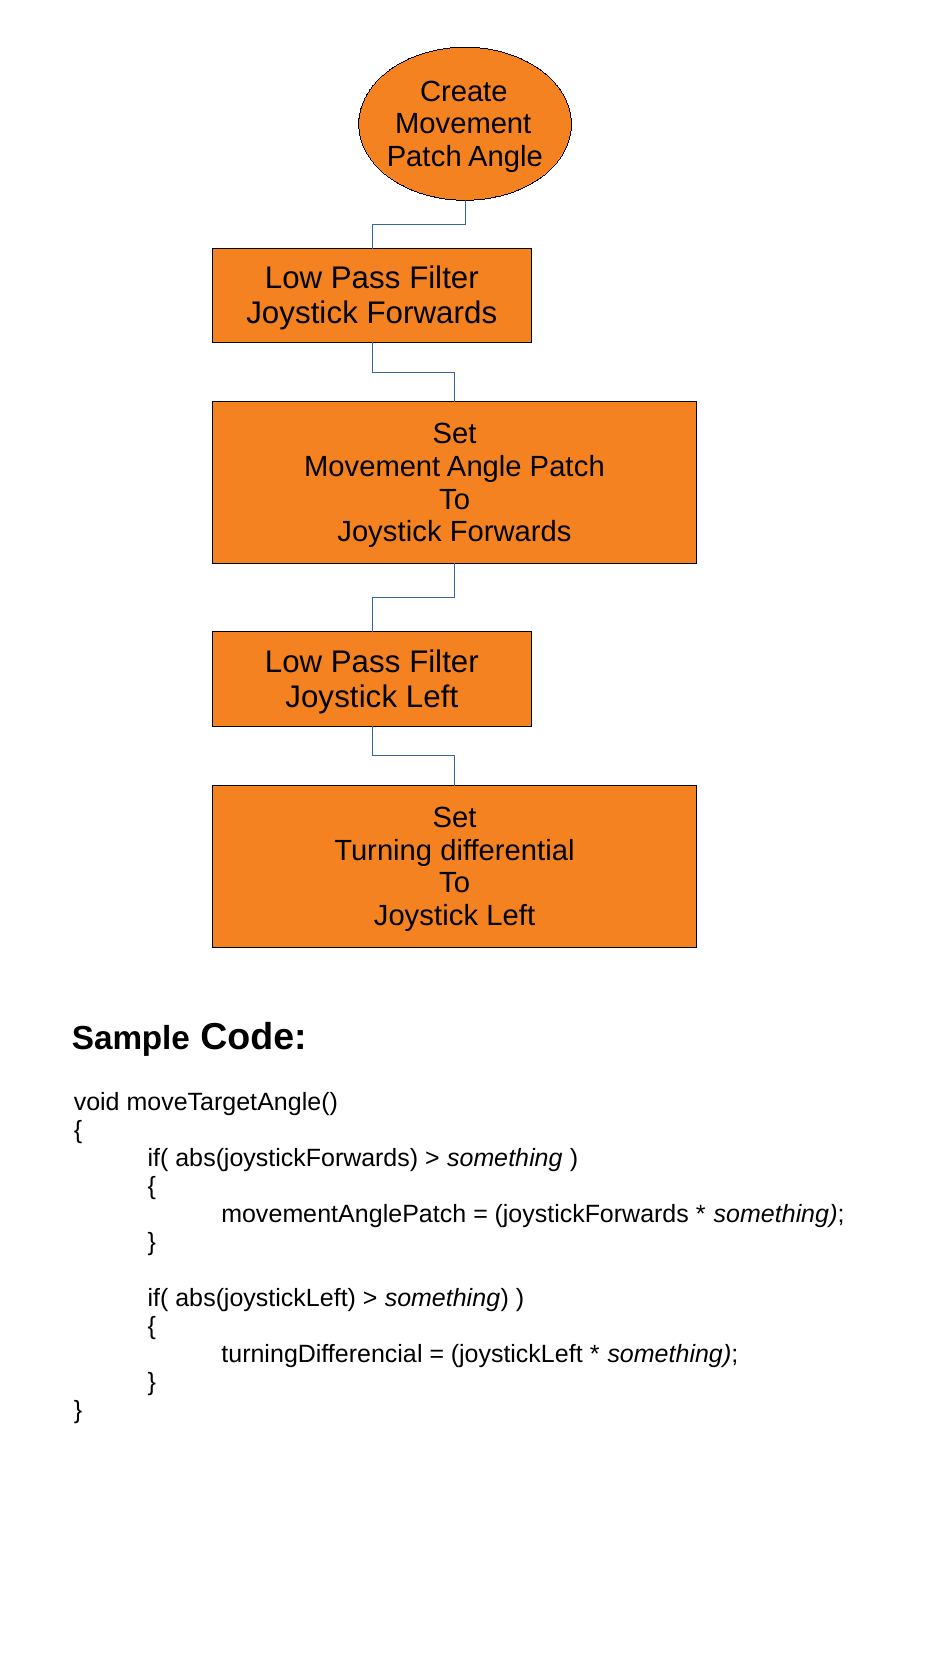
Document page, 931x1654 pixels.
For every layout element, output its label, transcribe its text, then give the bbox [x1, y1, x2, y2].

text_box Set Turning differential To Joystick Left [212, 785, 697, 948]
text_box Create Movement Patch Angle [358, 47, 572, 201]
text_box void moveTargetAngle() { if( abs(joystickForwards) > something ) { movementAnglePatch = (joystickForwards * something); } if( abs(joystickLeft) > something) ) { turningDifferencial = (joystickLeft * something); } } [59, 1080, 886, 1432]
text_box Sample Code: [57, 1007, 424, 1065]
text_box Low Pass Filter Joystick Left [212, 631, 532, 727]
text_box Set Movement Angle Patch To Joystick Forwards [212, 401, 697, 564]
text_box Low Pass Filter Joystick Forwards [212, 248, 532, 343]
